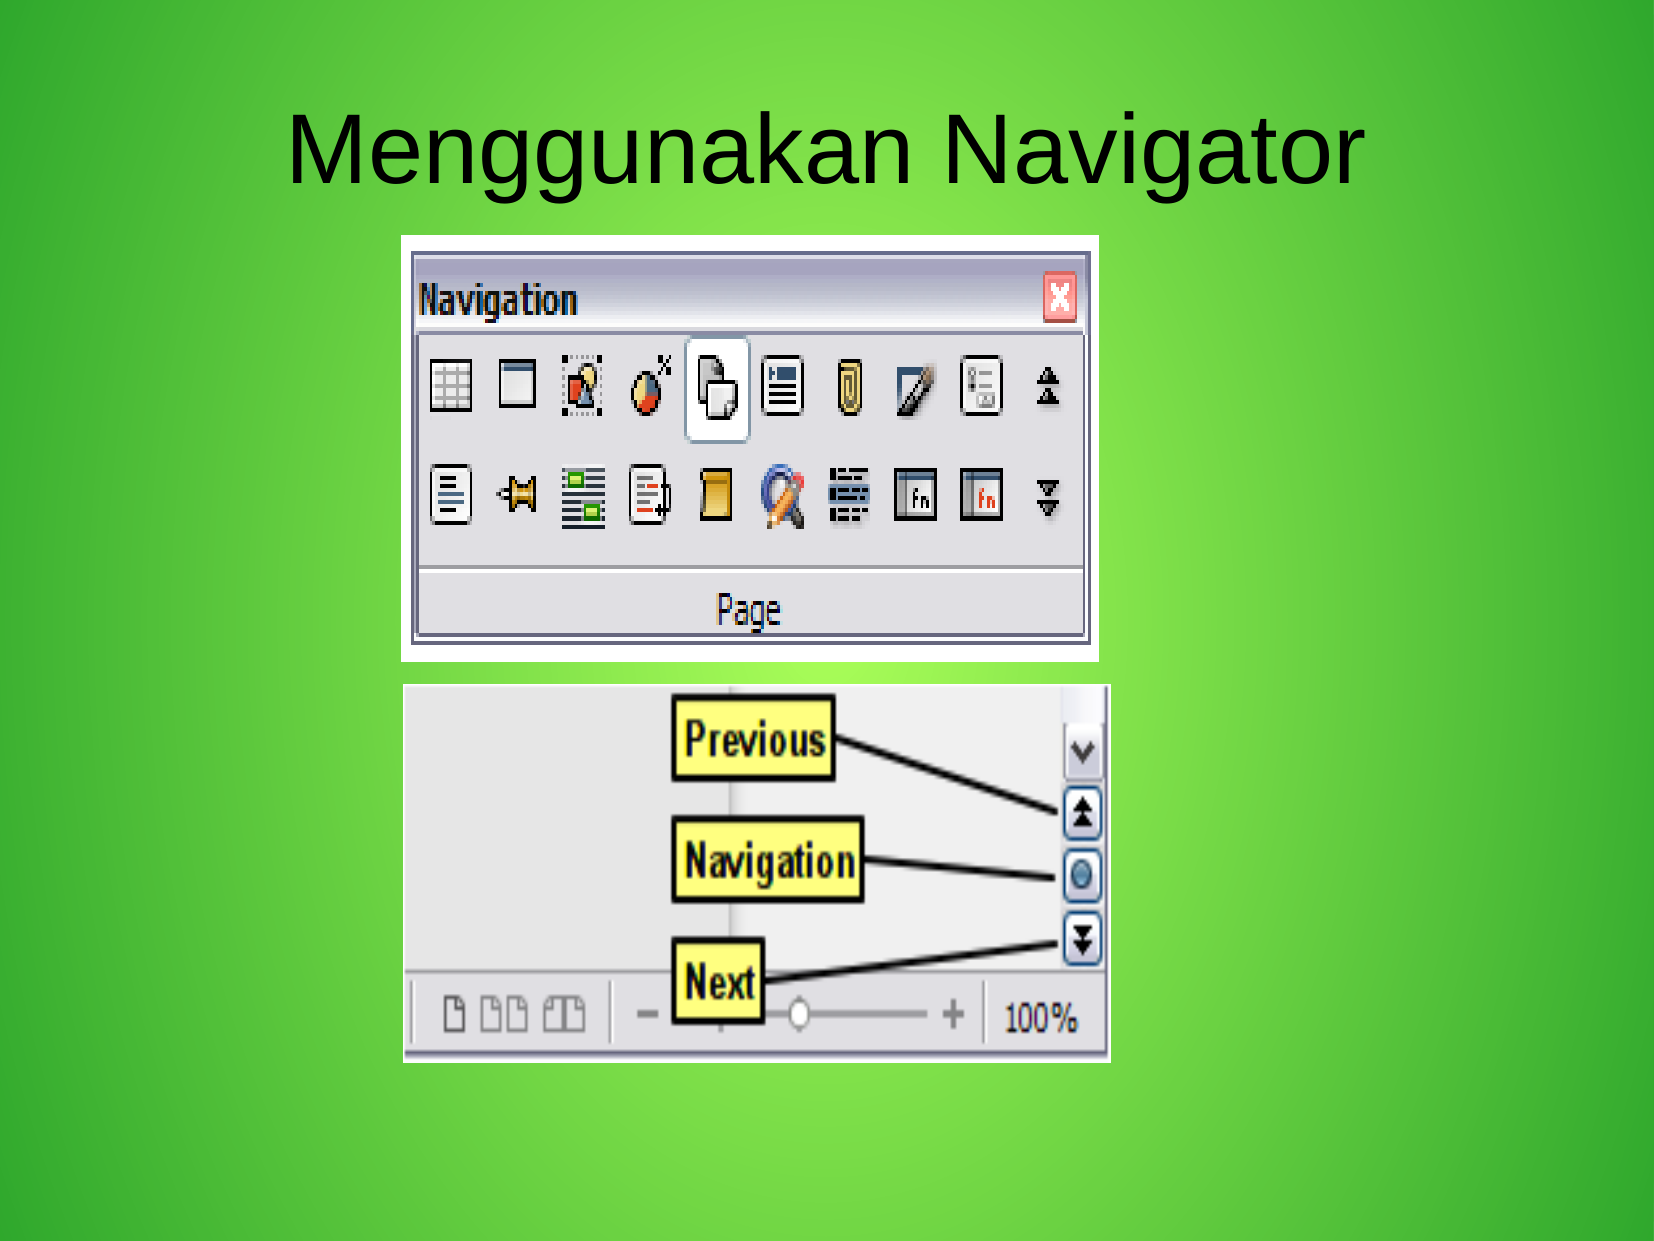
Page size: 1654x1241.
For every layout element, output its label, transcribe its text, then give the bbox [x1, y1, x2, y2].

picture [403, 684, 1111, 1063]
title Menggunakan Navigator [82, 47, 1571, 252]
picture [401, 235, 1099, 662]
